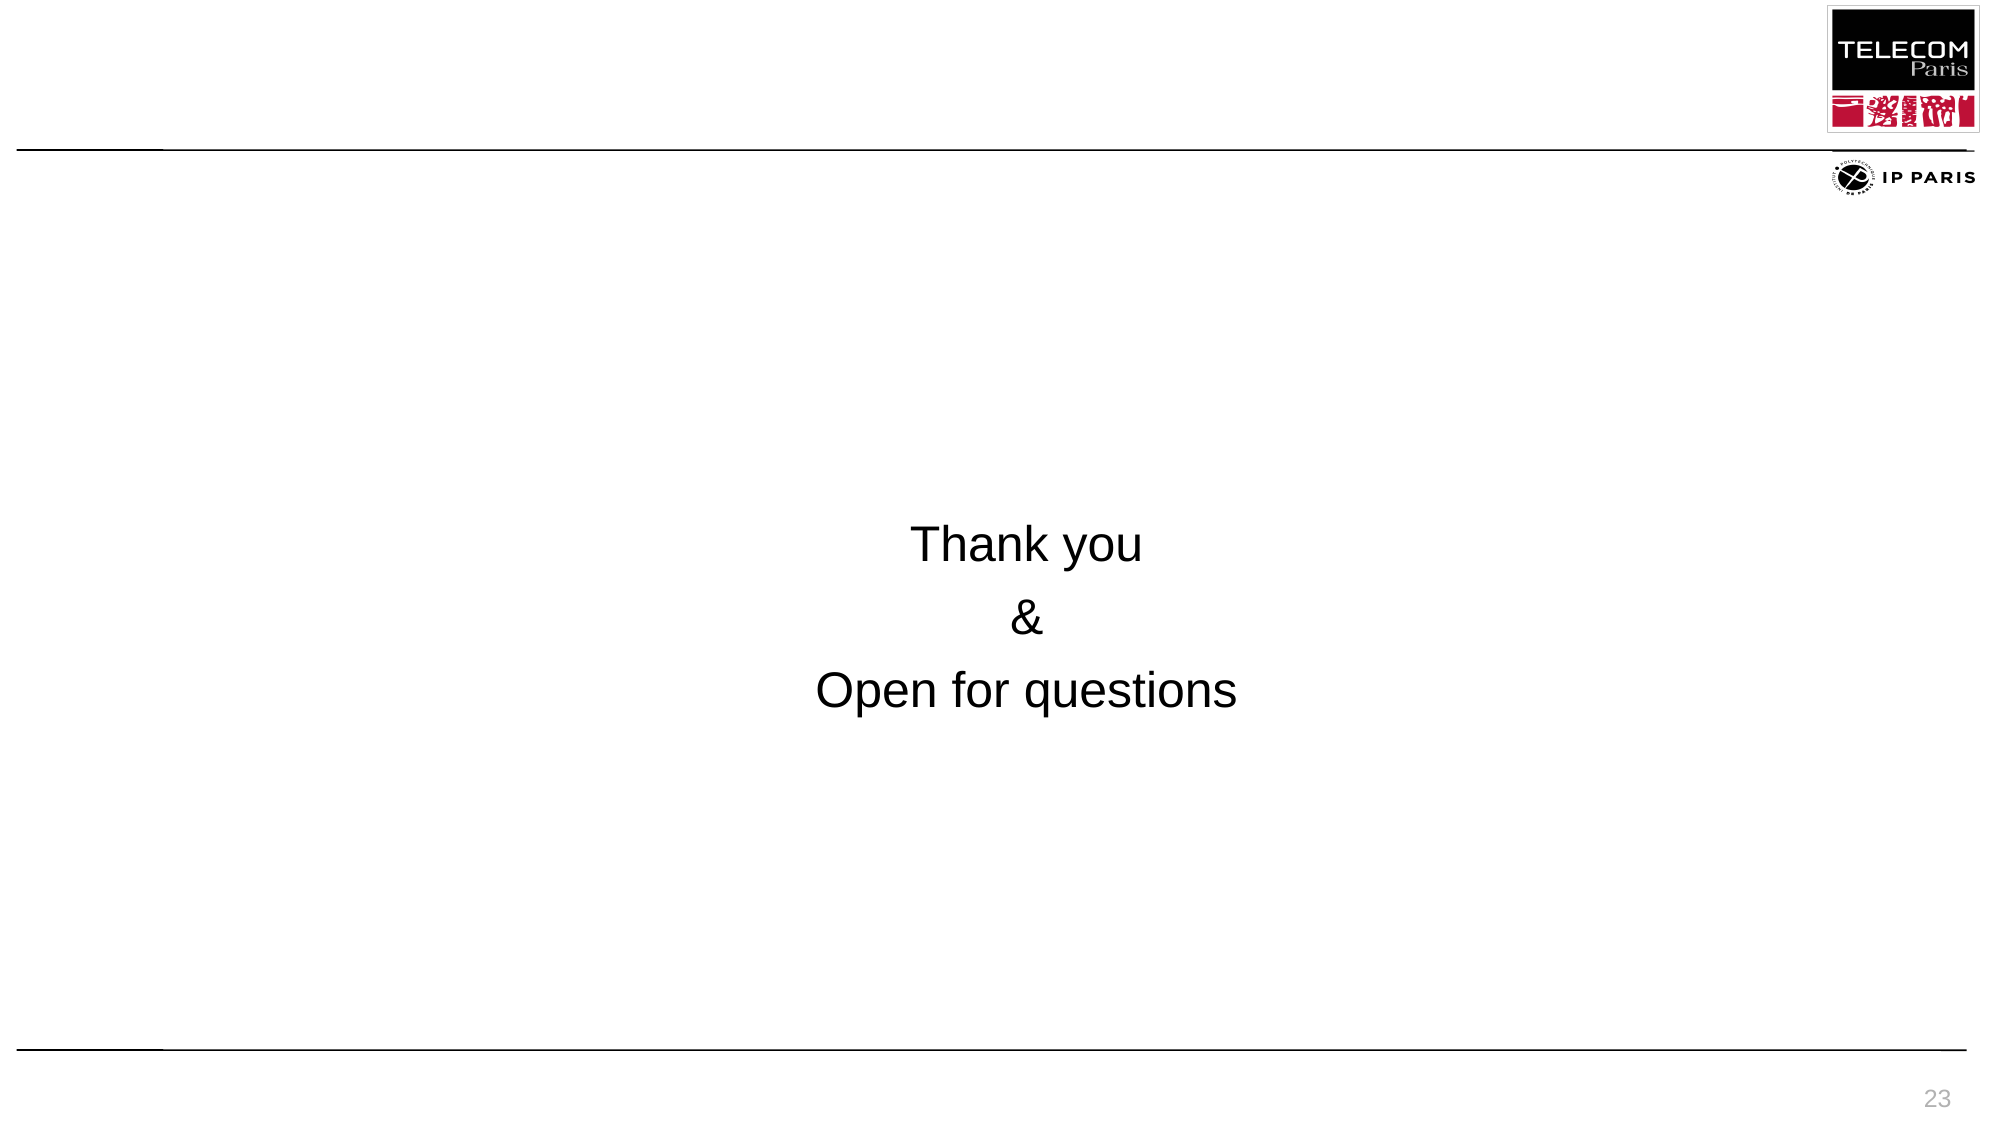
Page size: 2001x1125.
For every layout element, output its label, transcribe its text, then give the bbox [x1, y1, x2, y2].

slide_number <number> [1485, 1067, 1967, 1125]
list Thank you & Open for questions [83, 174, 1933, 1049]
picture [1810, 0, 2000, 207]
